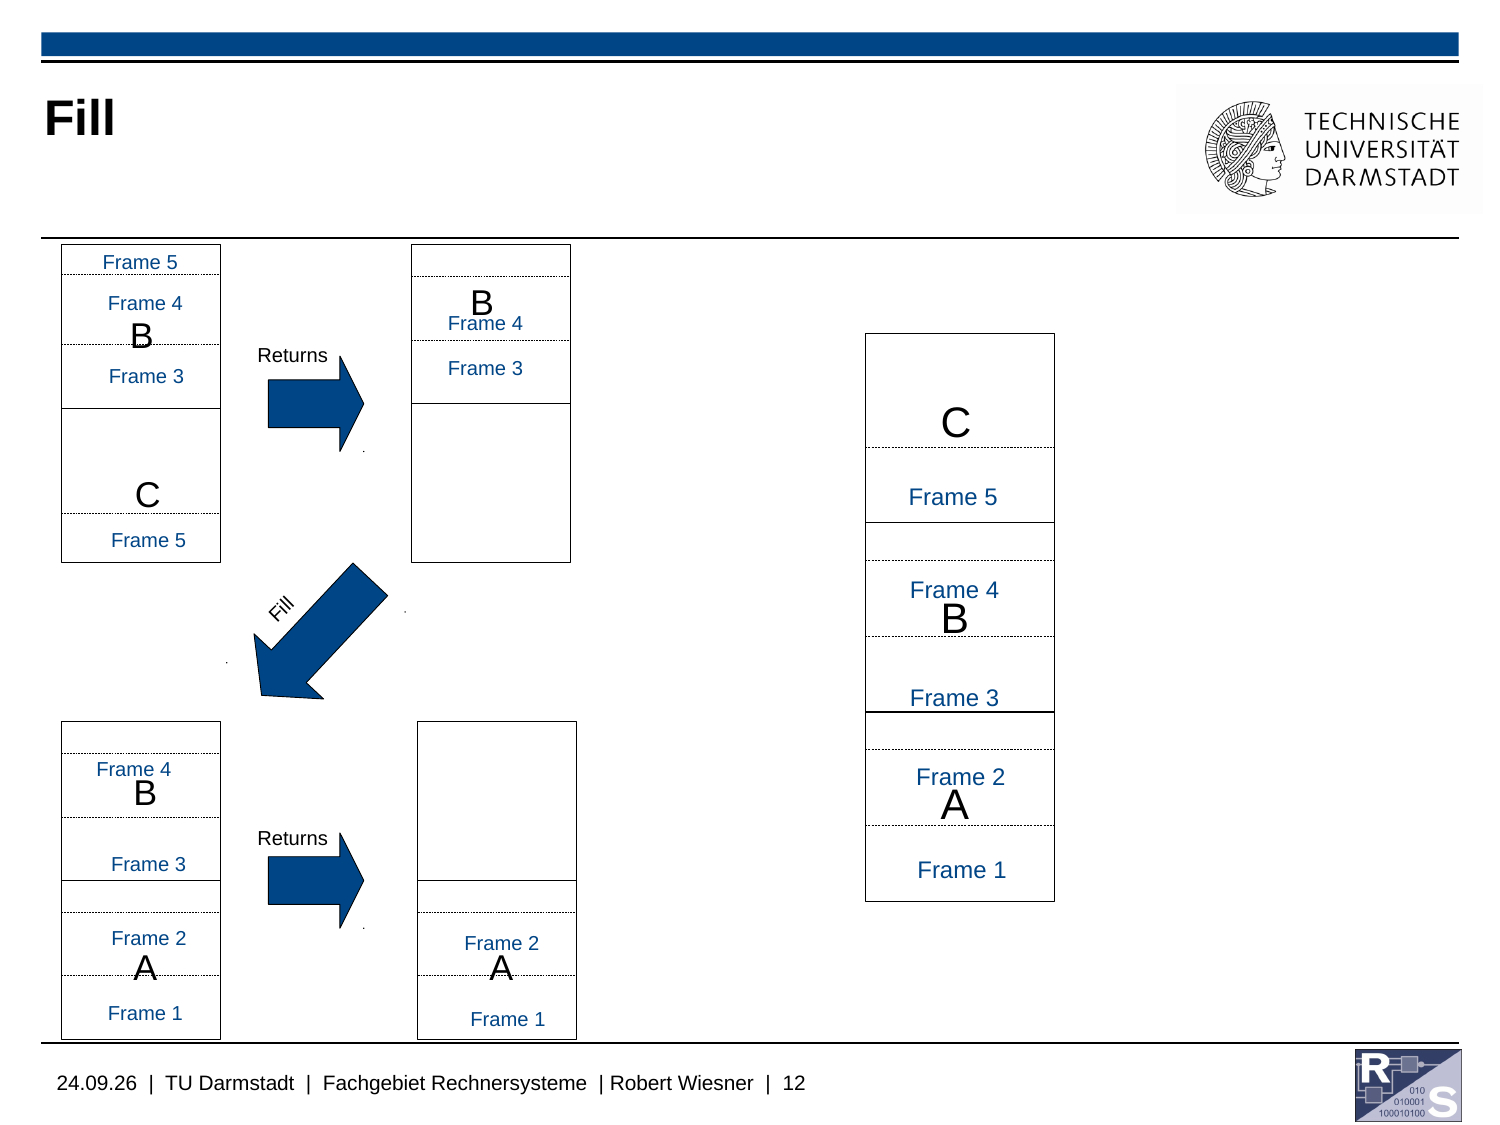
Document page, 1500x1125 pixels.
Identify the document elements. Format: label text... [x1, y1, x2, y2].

title Fill [44, 42, 1135, 193]
picture [29, 212, 699, 1125]
picture [826, 295, 1500, 1125]
